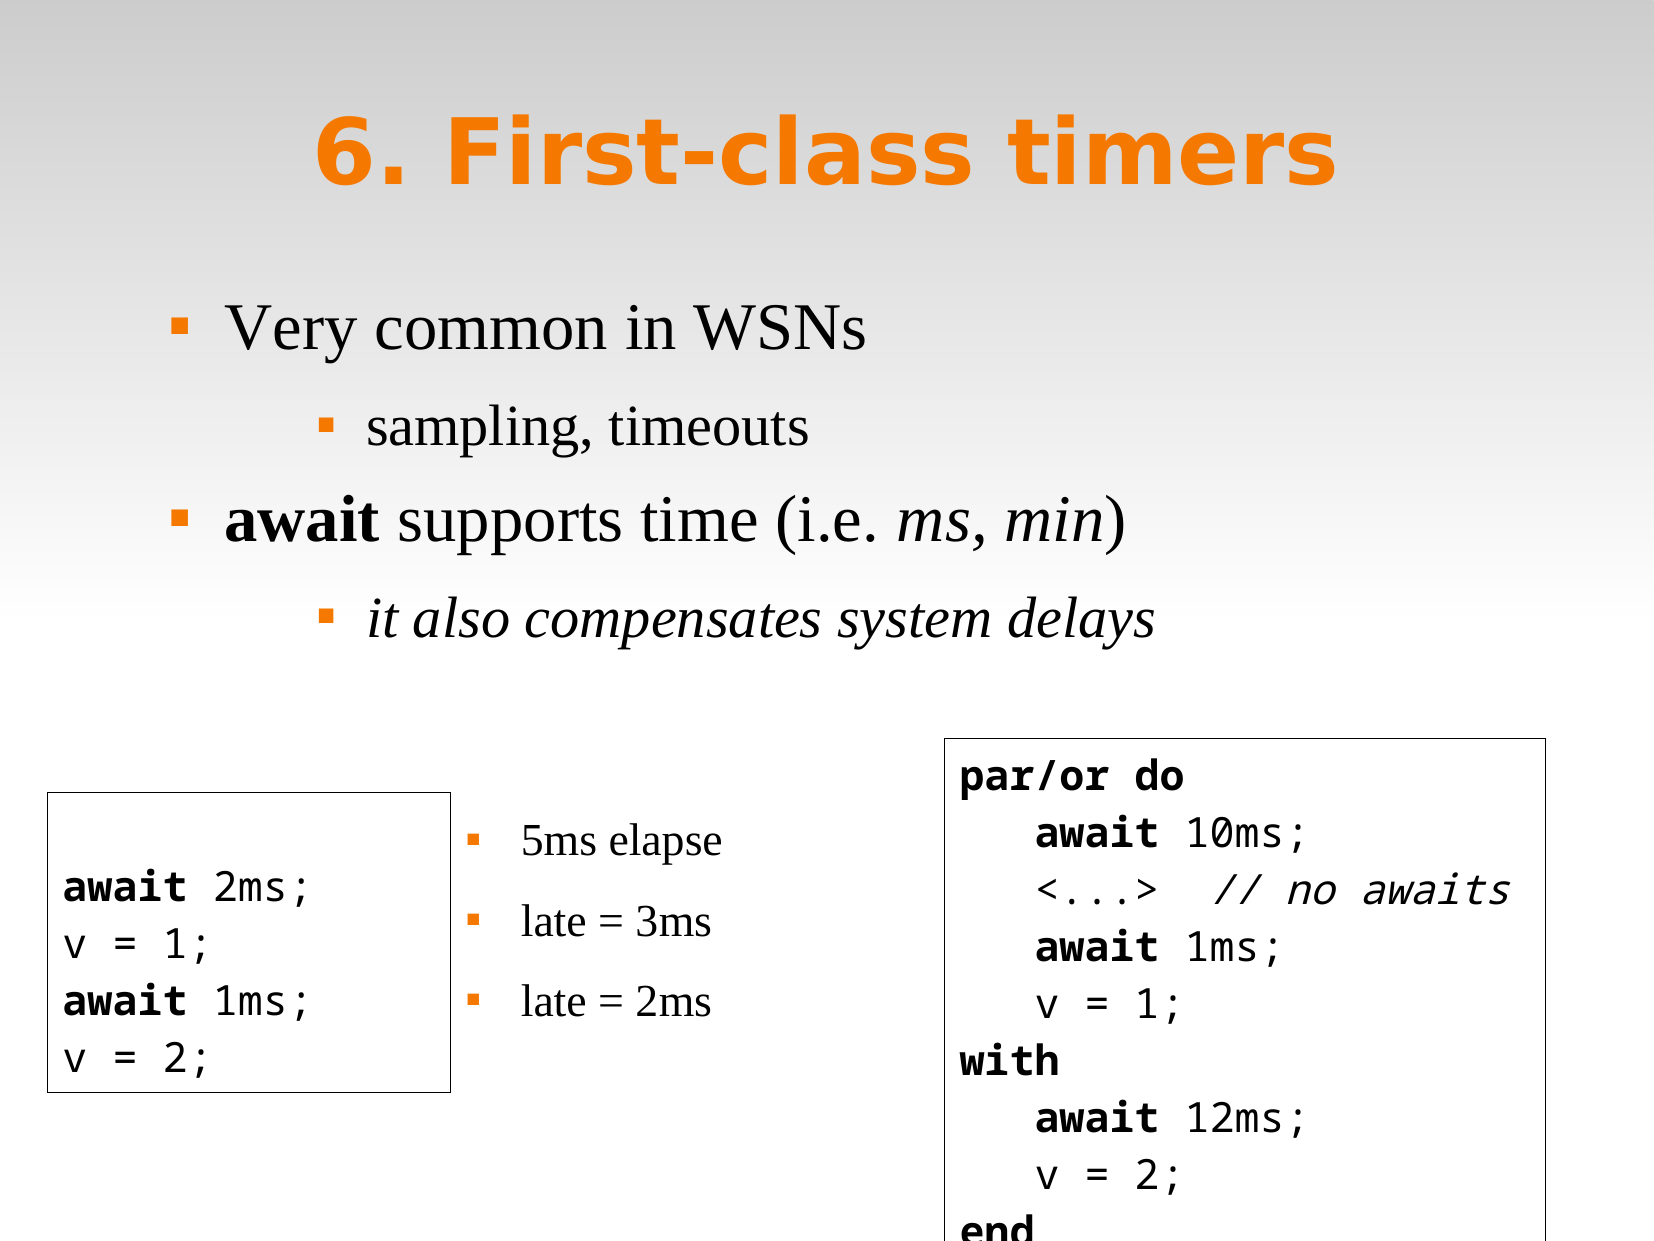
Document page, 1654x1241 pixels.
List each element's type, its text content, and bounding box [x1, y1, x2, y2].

list Very common in WSNs sampling, timeouts await supports time (i.e. ms, min) it also compensates system delays [82, 290, 1571, 1109]
text_box await 2ms; v = 1; await 1ms; v = 2; [47, 792, 82, 1092]
list 5ms elapse late = 3ms late = 2ms [379, 814, 826, 1078]
text_box par/or do await 10ms; <...> // no awaits await 1ms; v = 1; with await 12ms; v = 2; end [944, 738, 1546, 1197]
title 6. First-class timers [82, 49, 1571, 257]
